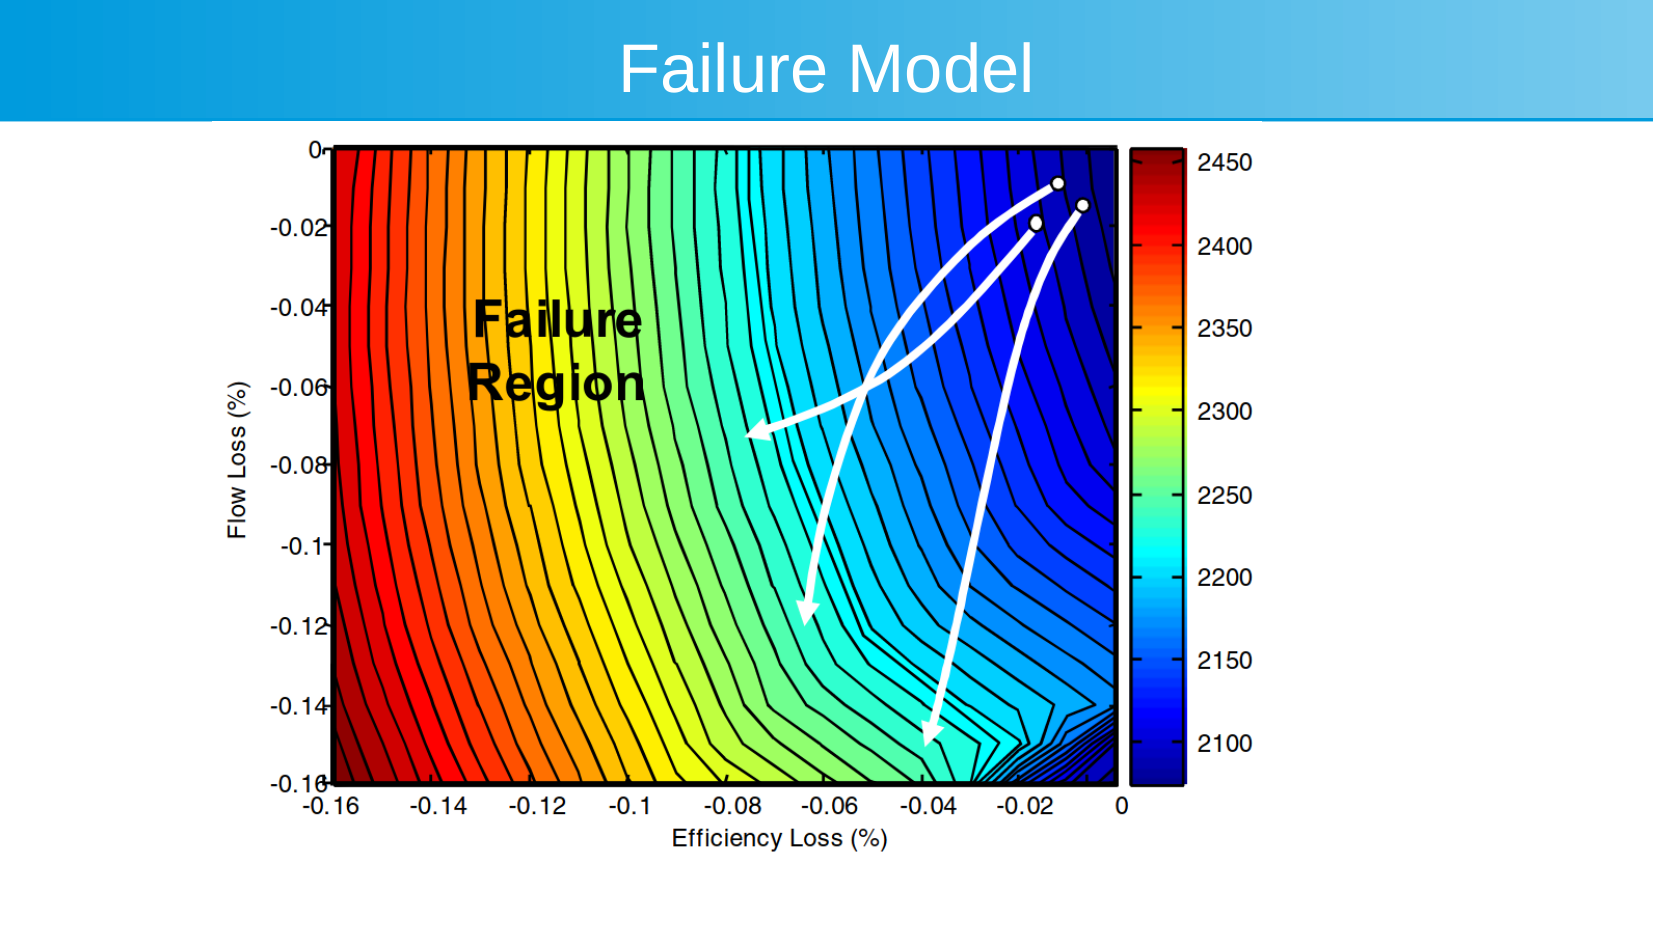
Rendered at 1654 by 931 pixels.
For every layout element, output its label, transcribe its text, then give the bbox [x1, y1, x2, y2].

title Failure Model [59, 29, 1595, 108]
picture [212, 122, 1262, 865]
